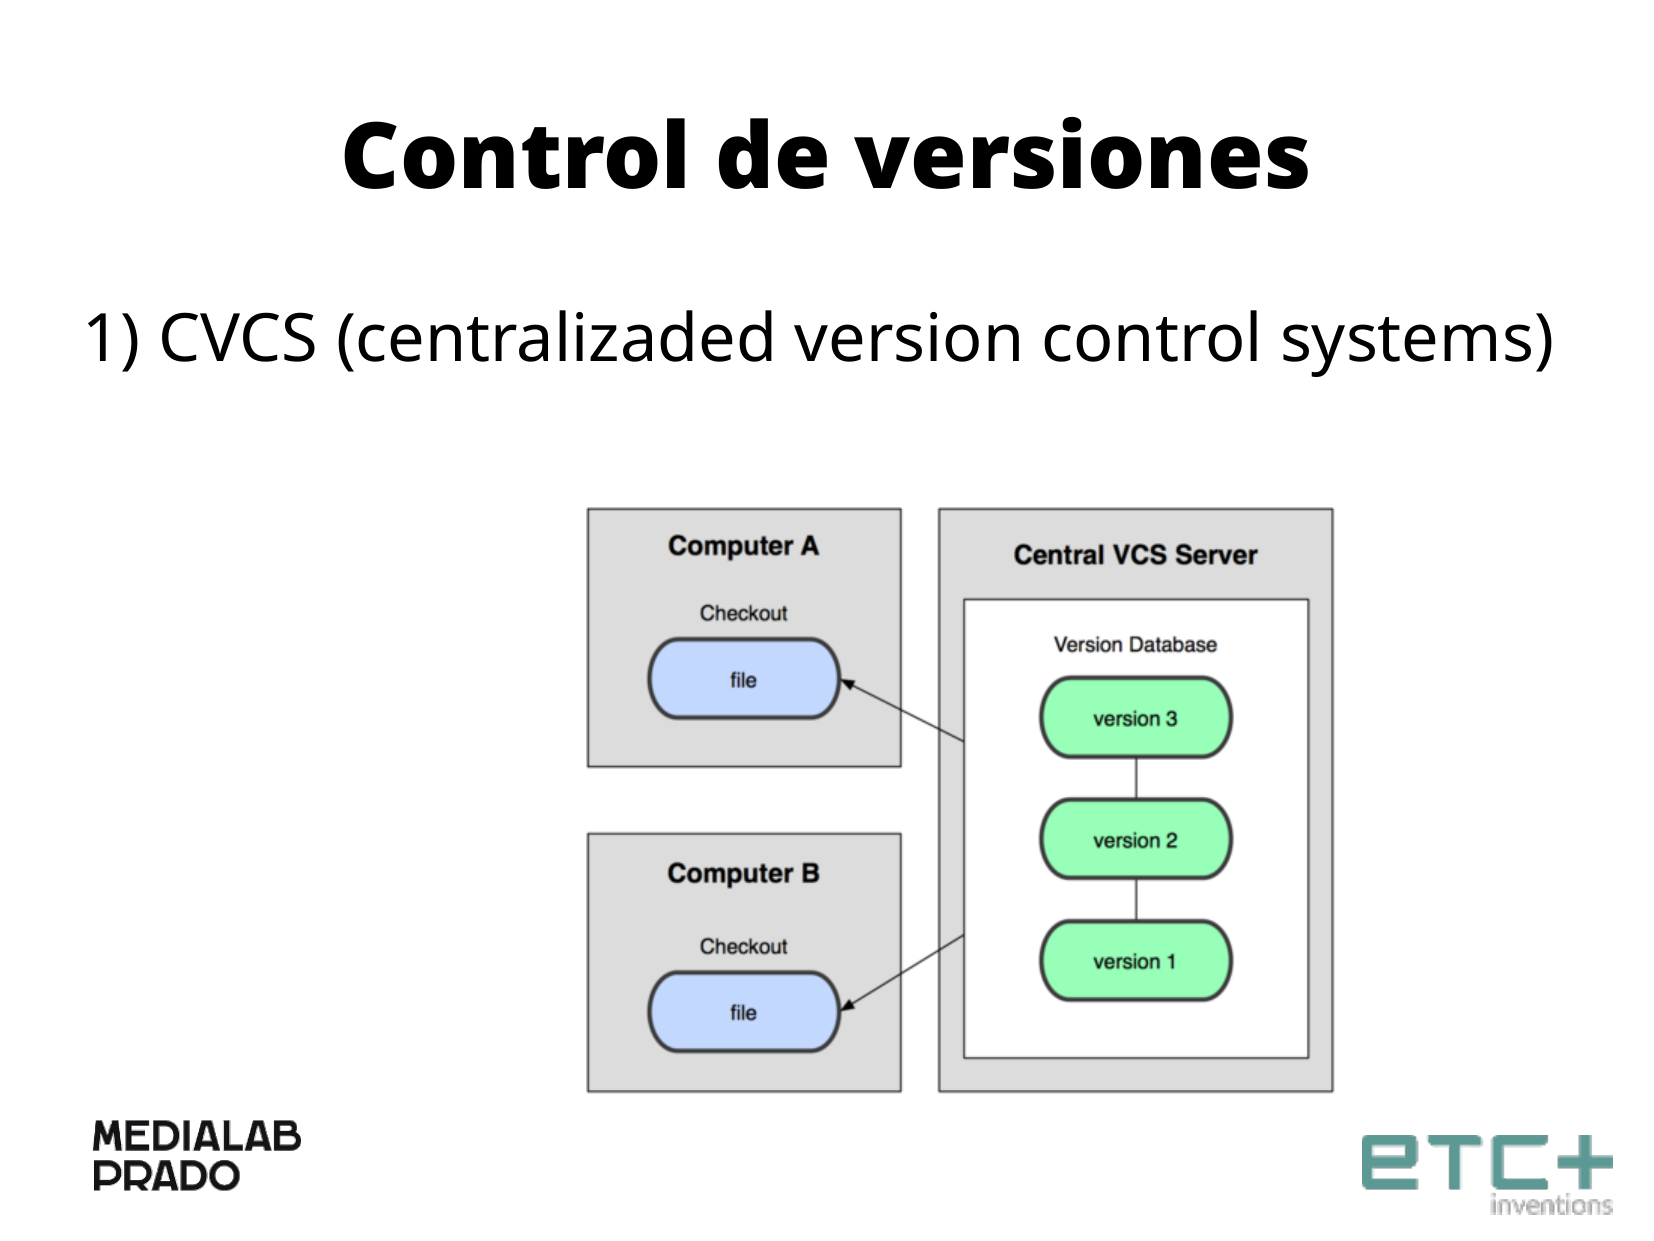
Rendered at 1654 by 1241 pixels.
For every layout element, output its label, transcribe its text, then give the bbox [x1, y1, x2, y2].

title Control de versiones [82, 49, 1571, 257]
picture [585, 506, 1336, 1096]
picture [1362, 1135, 1613, 1216]
list 1) CVCS (centralizaded version control systems) [82, 290, 1571, 1010]
picture [15, 1064, 379, 1241]
